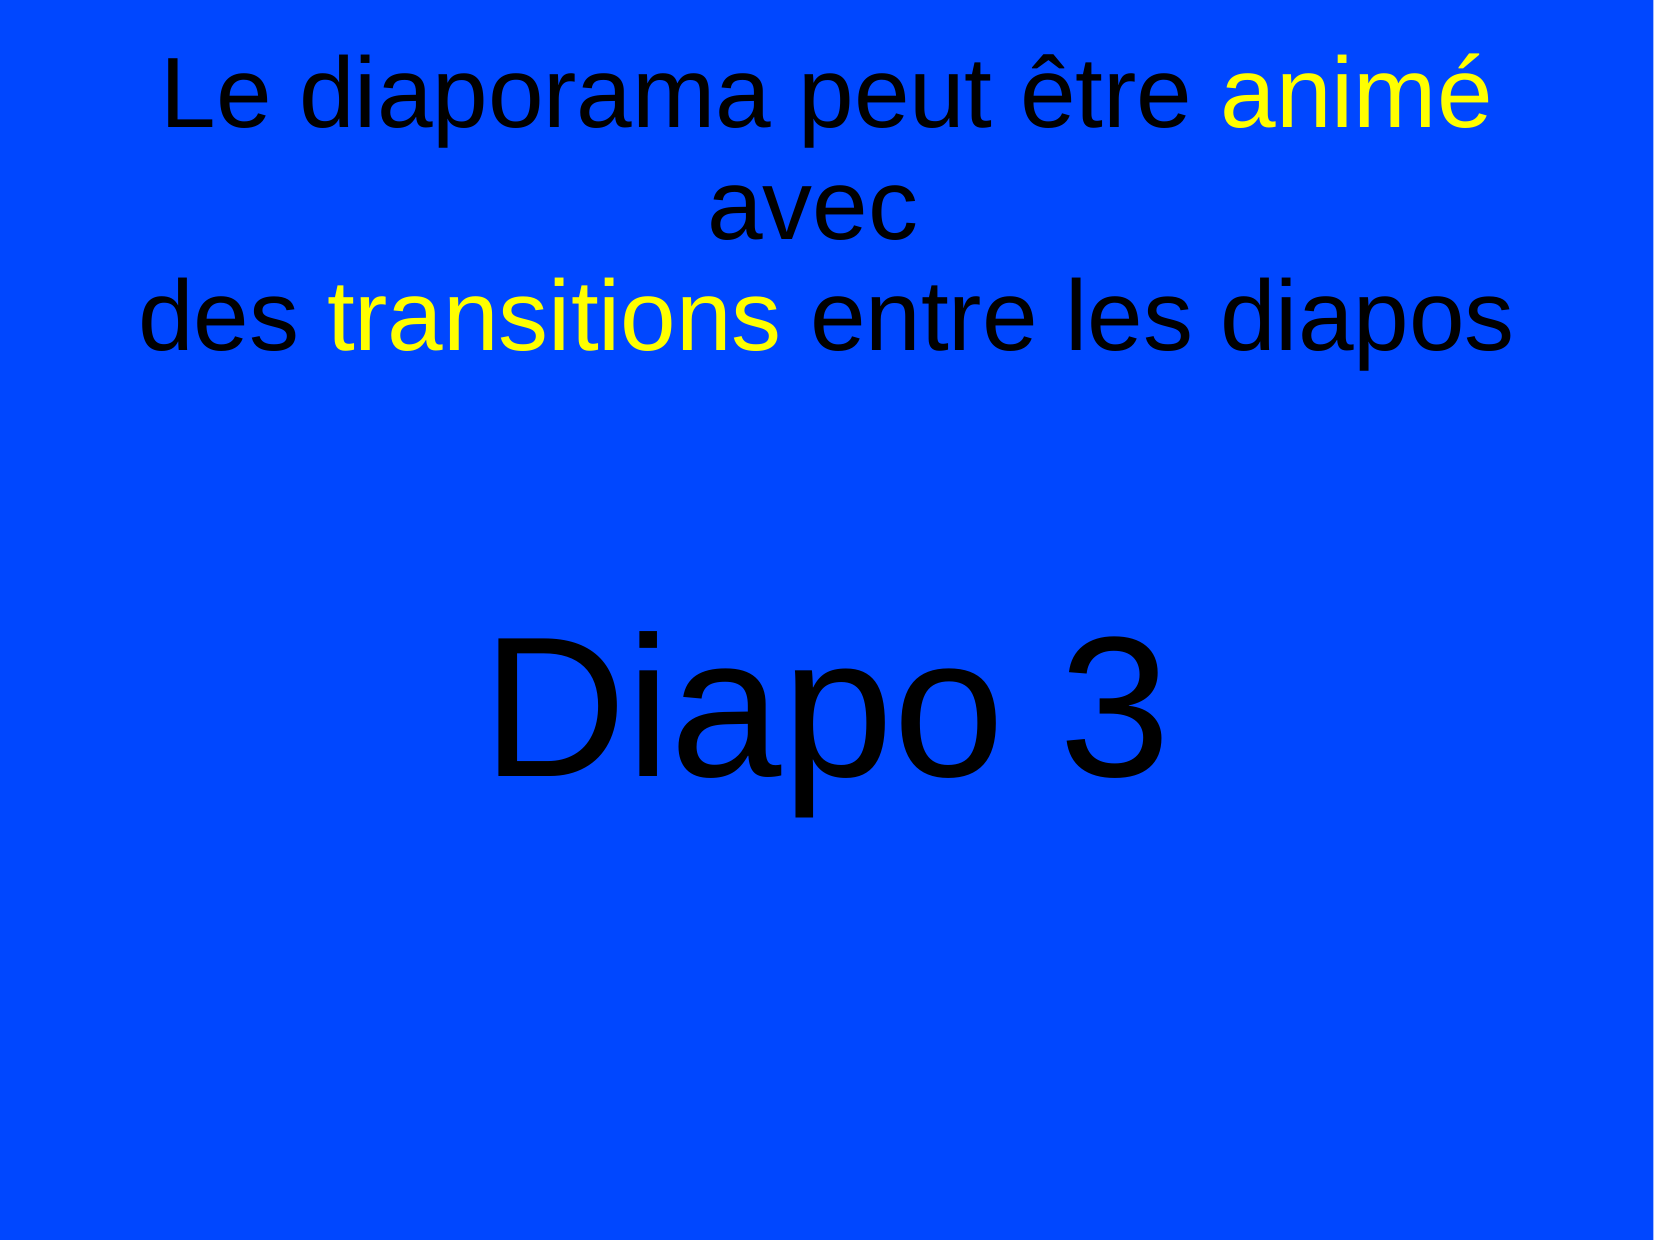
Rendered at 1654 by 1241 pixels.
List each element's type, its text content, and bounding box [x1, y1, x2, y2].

text_box Le diaporama peut être animé avec des transitions entre les diapos Diapo 3 [59, 29, 1595, 827]
